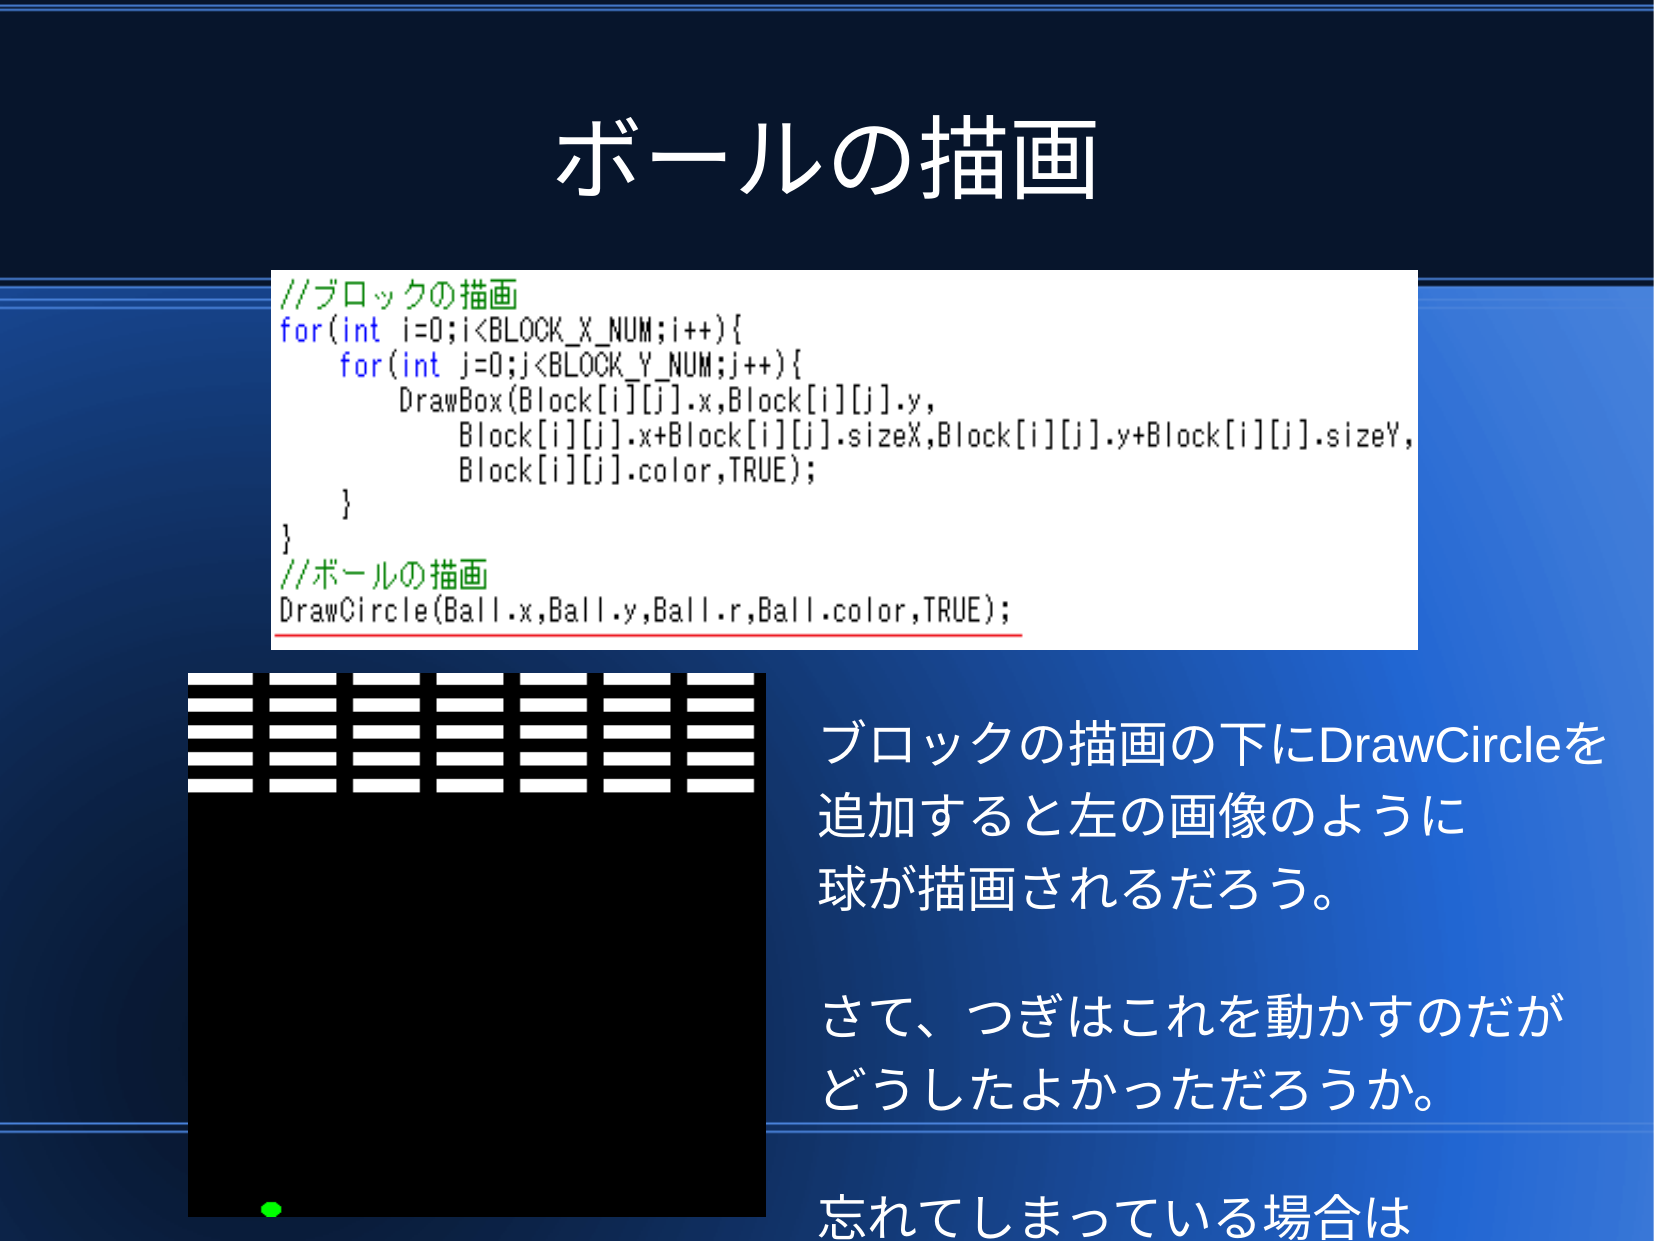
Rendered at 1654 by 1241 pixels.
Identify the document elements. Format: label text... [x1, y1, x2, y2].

picture [0, 0, 1654, 1241]
text_box ブロックの描画の下にDrawCircleを 追加すると左の画像のように 球が描画されるだろう。 さて、つぎはこれを動かすのだが どうしたよかっただろうか。 忘れてしまっている場合は Part 1の資料を見てみよう。 [803, 697, 1583, 1174]
title ボールの描画 [82, 49, 1571, 257]
